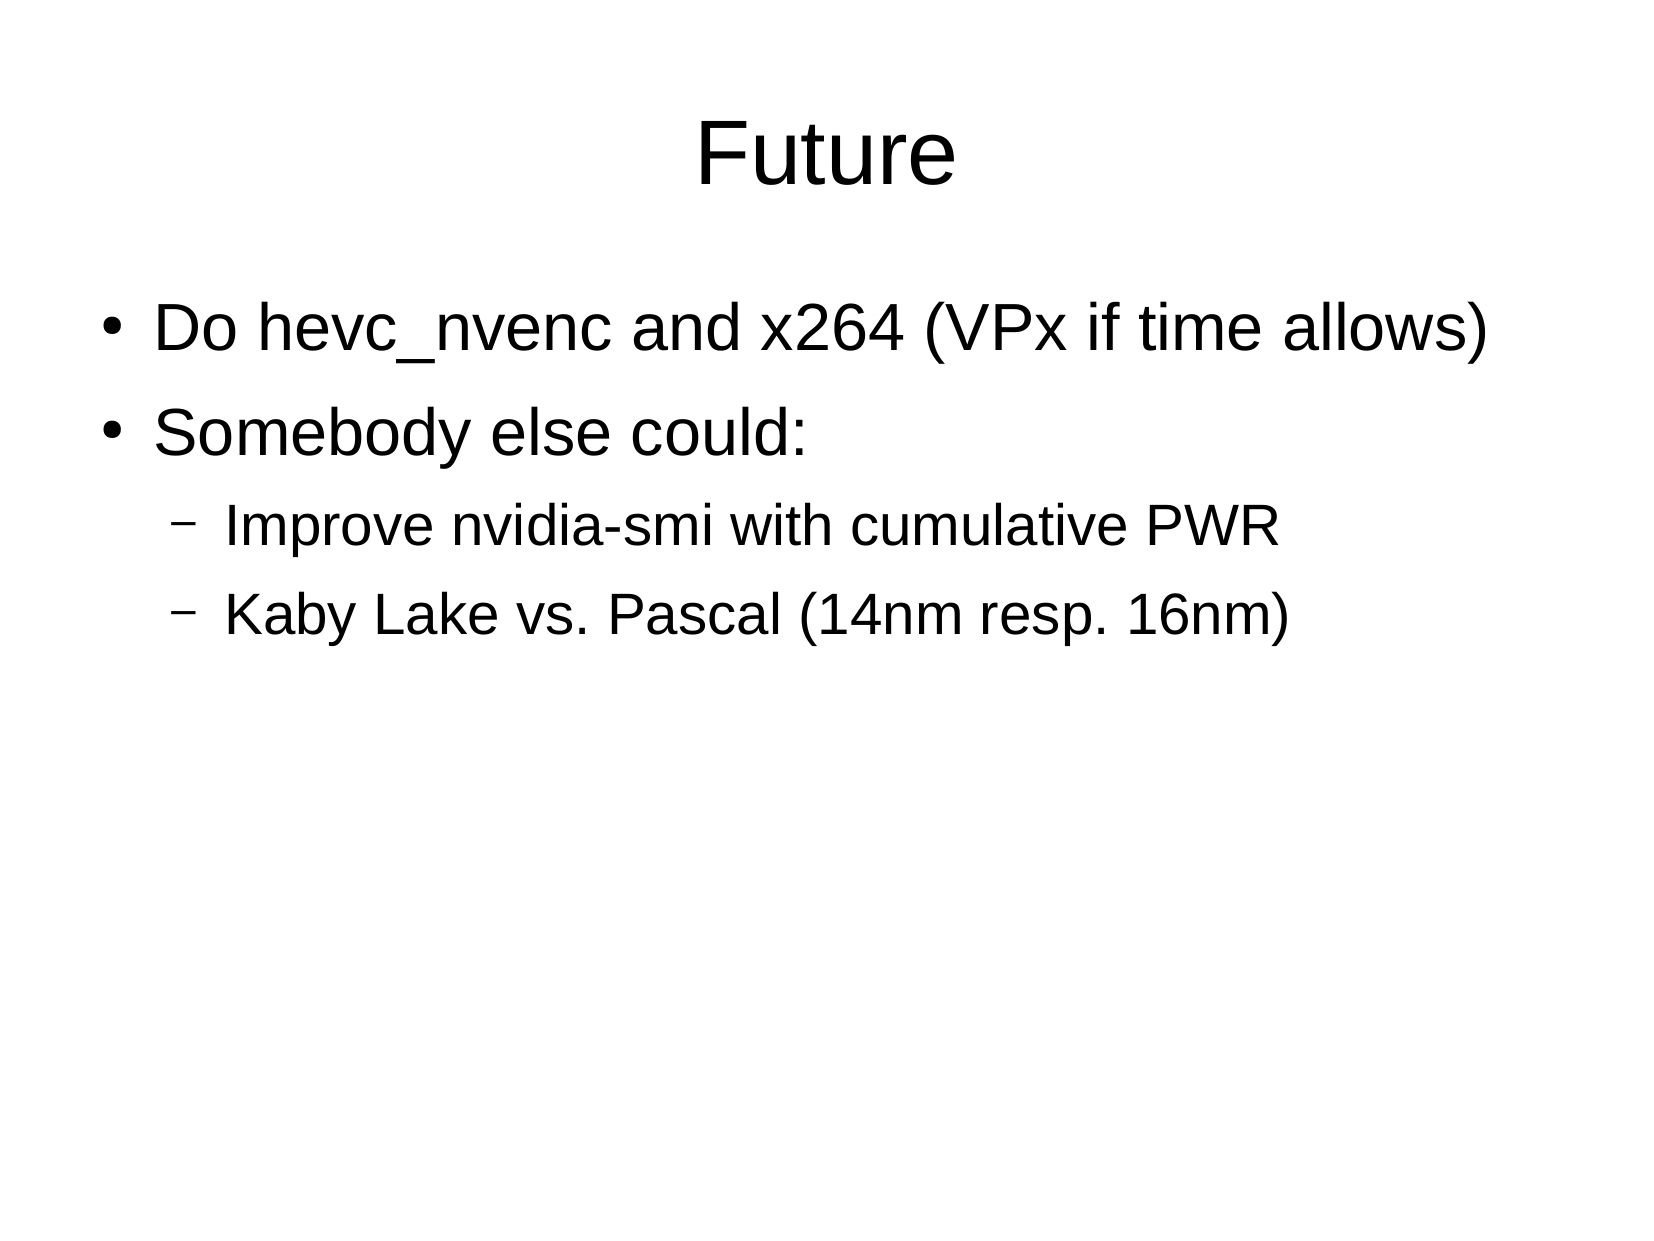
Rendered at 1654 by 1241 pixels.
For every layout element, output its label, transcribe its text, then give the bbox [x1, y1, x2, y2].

title Future [82, 49, 1571, 257]
list Do hevc_nvenc and x264 (VPx if time allows) Somebody else could: Improve nvidia-smi with cumulative PWR Kaby Lake vs. Pascal (14nm resp. 16nm) [82, 290, 1571, 1010]
